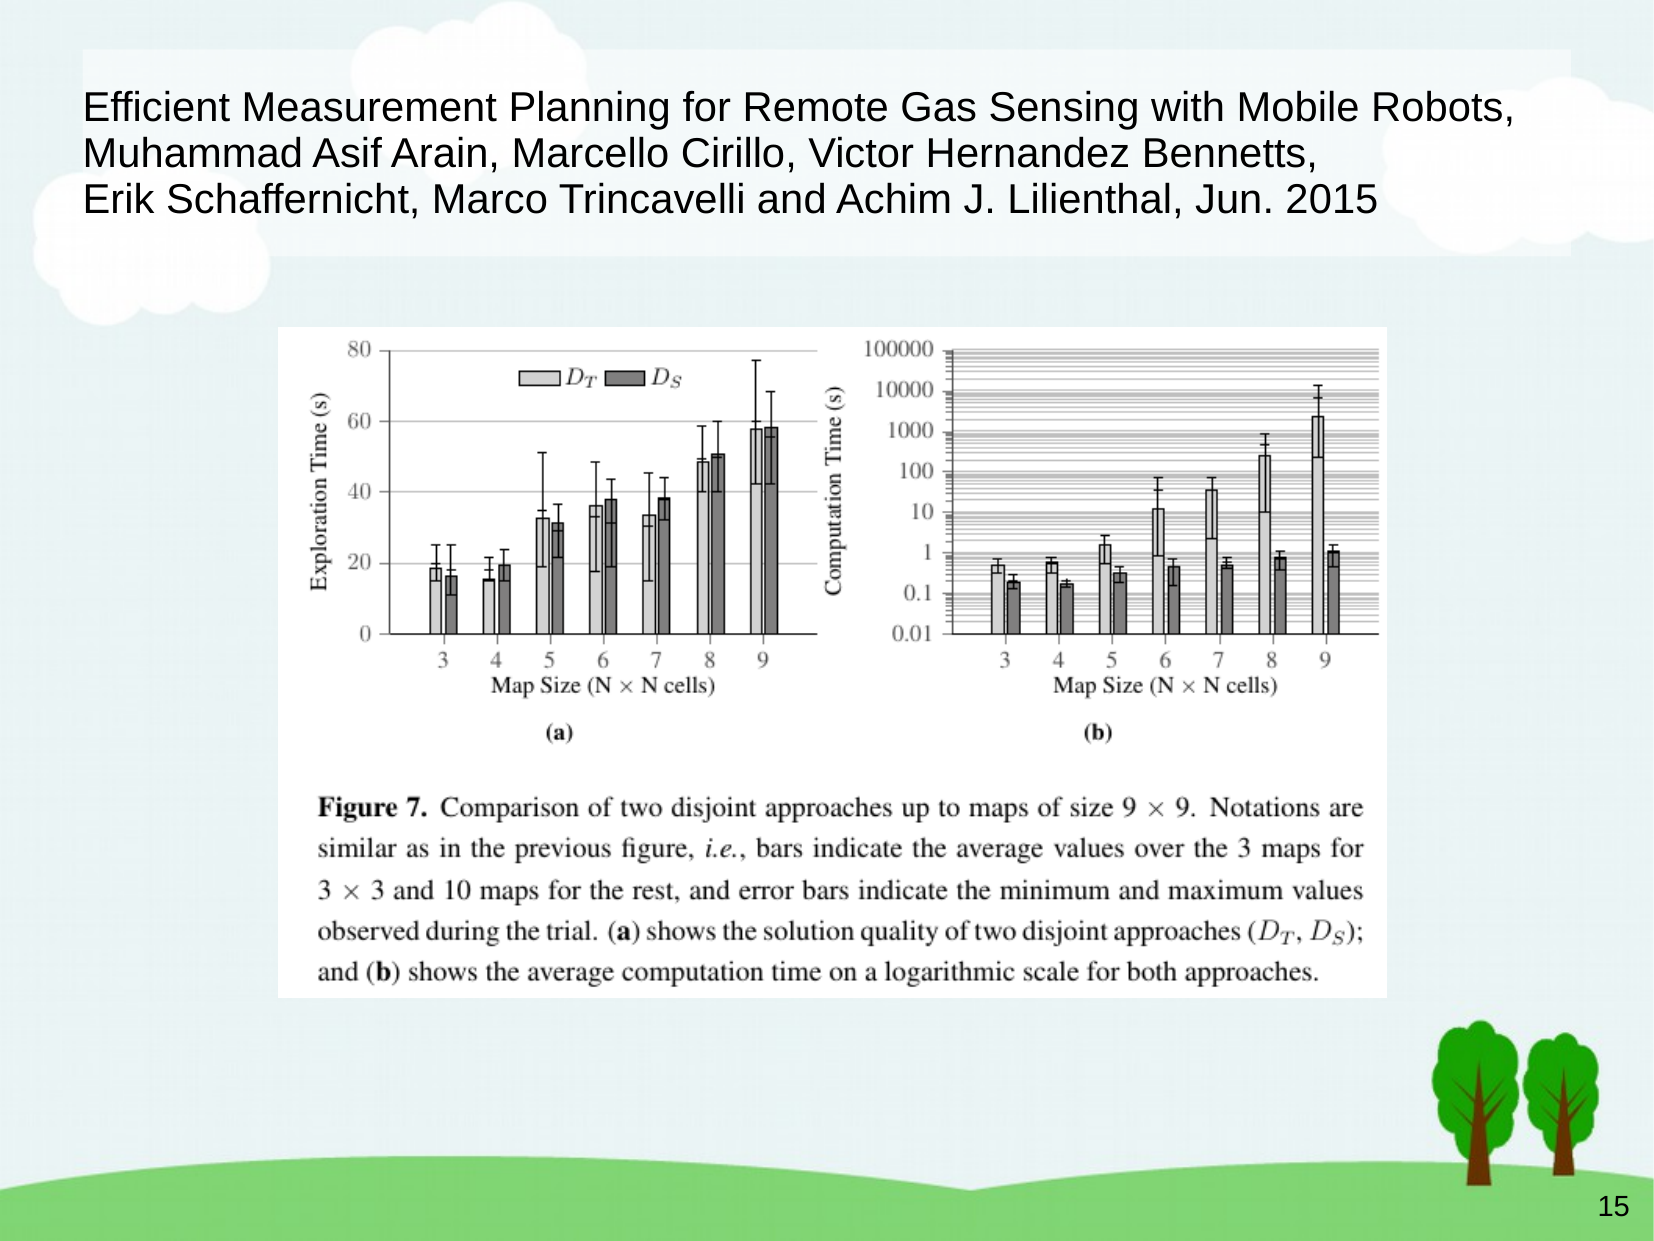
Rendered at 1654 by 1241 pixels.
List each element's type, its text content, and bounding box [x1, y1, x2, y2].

picture [0, 0, 1654, 1241]
title Efficient Measurement Planning for Remote Gas Sensing with Mobile Robots, Muhammad Asif Arain, Marcello Cirillo, Victor Hernandez Bennetts, Erik Schaffernicht, Marco Trincavelli and Achim J. Lilienthal, Jun. 2015 [82, 49, 1571, 257]
